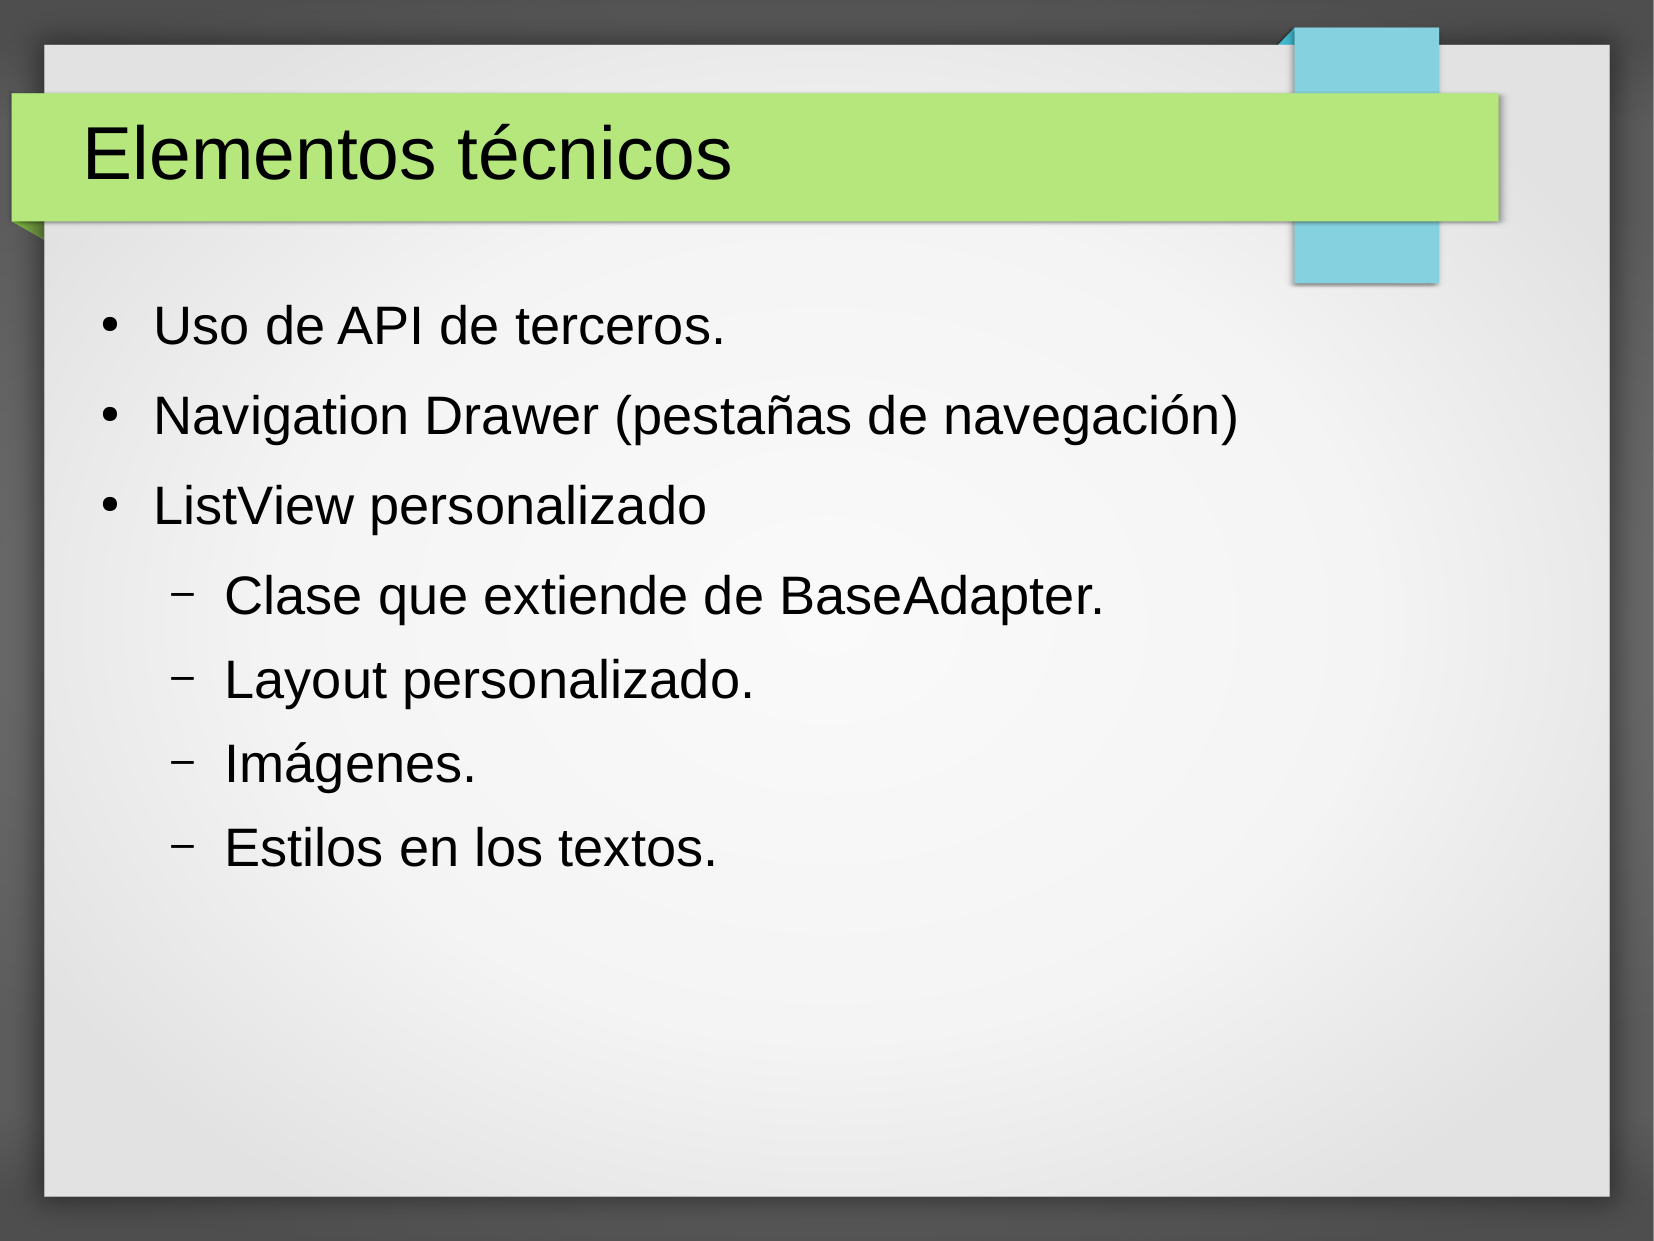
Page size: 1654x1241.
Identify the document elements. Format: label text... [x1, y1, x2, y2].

picture [0, 0, 1654, 1241]
title Elementos técnicos [82, 94, 1264, 213]
list Uso de API de terceros. Navigation Drawer (pestañas de navegación) ListView personalizado Clase que extiende de BaseAdapter. Layout personalizado. Imágenes. Estilos en los textos. [82, 295, 1571, 1015]
